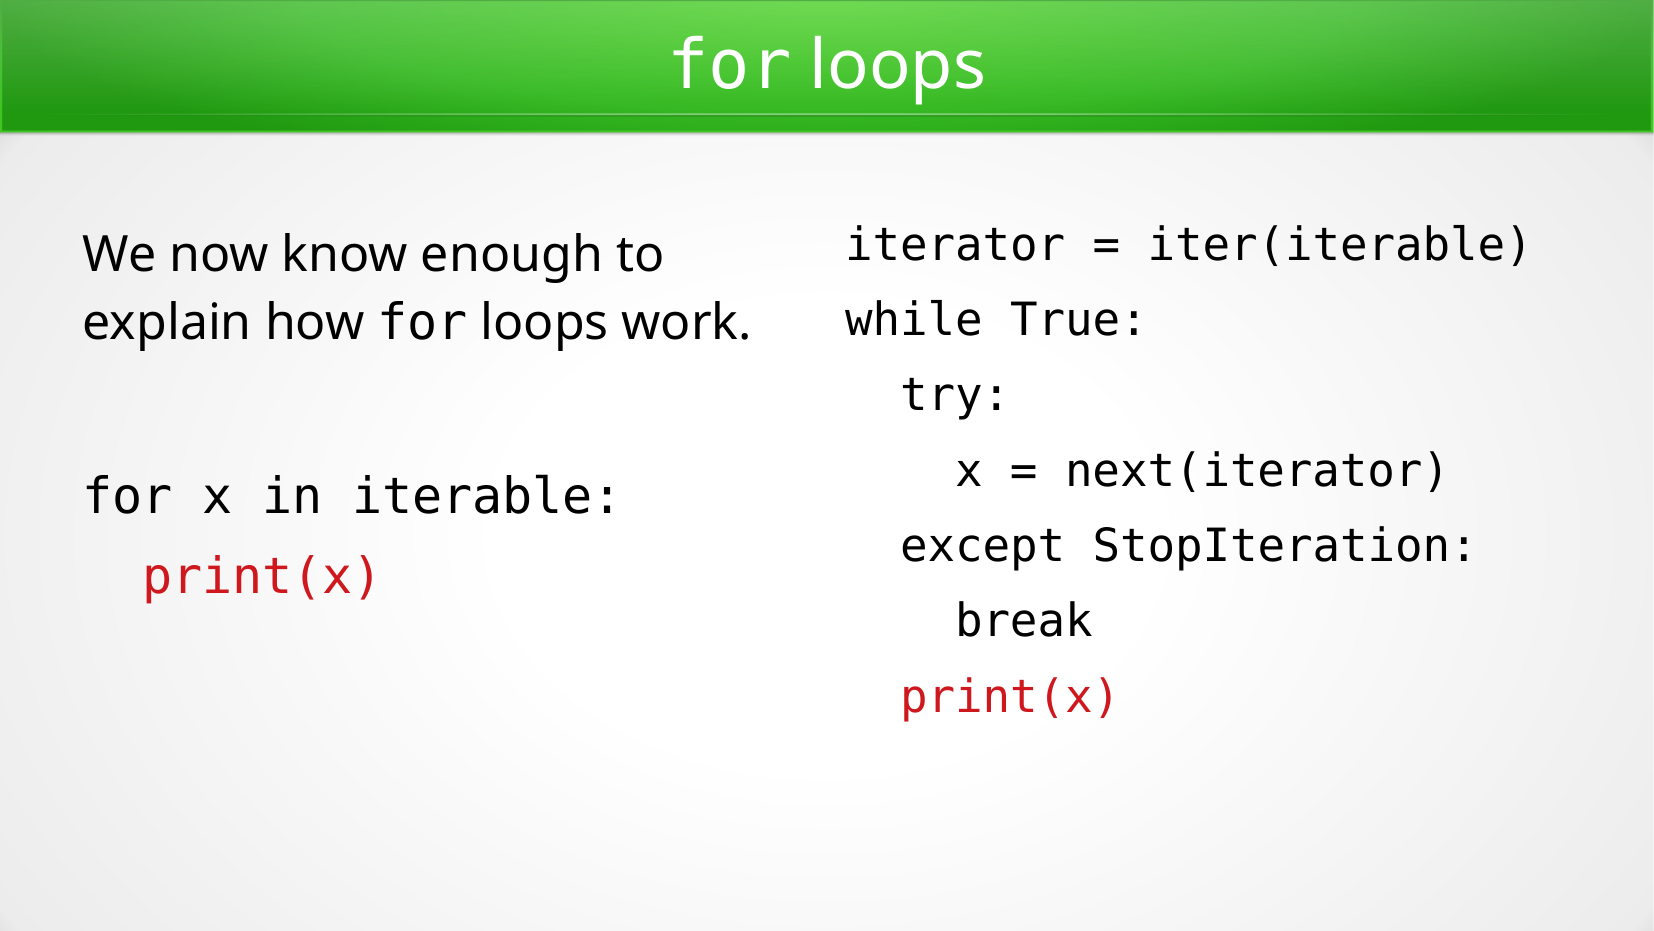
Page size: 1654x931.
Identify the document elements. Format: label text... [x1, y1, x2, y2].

list We now know enough to explain how for loops work. for x in iterable: print(x) [82, 217, 809, 758]
picture [0, 0, 1654, 931]
title for loops [82, 8, 1571, 116]
list iterator = iter(iterable) while True: try: x = next(iterator) except StopIteration: break print(x) [845, 217, 1572, 758]
